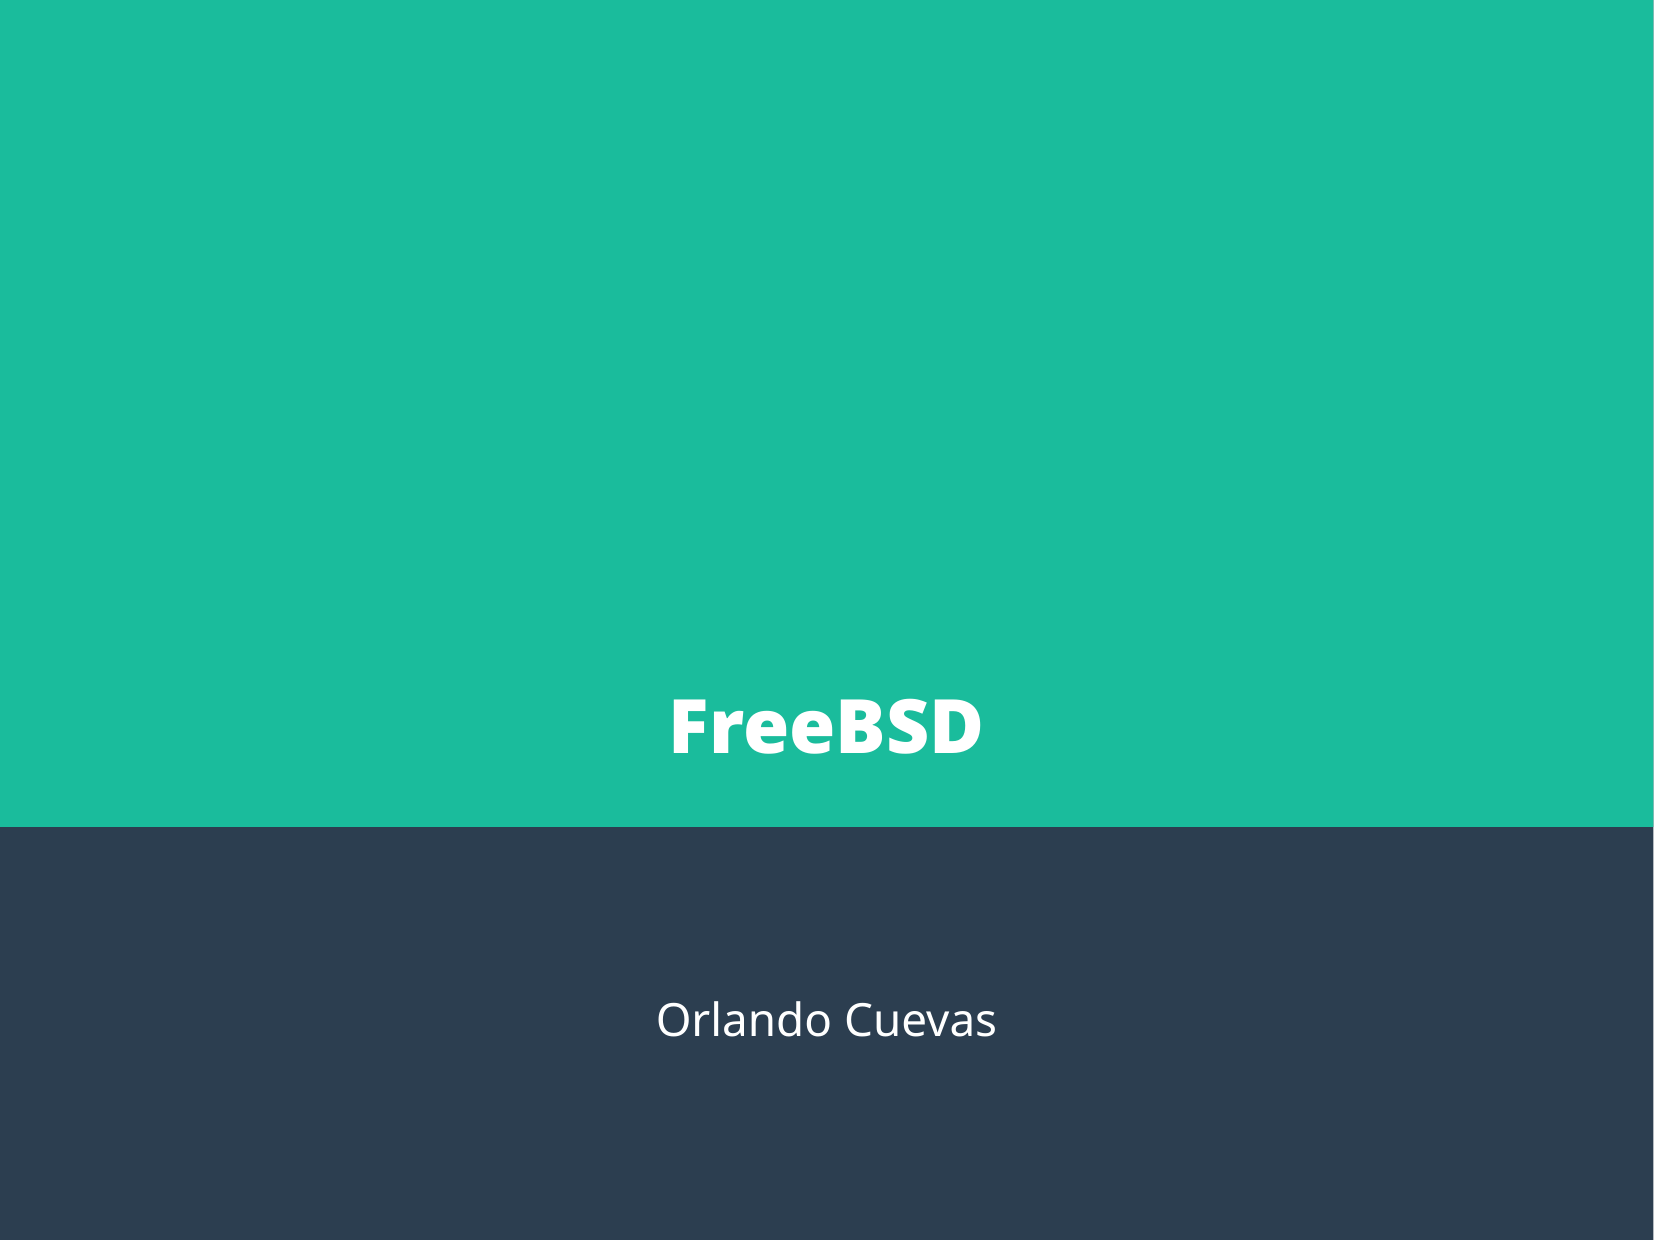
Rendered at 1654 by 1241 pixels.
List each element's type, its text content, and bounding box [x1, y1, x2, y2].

title FreeBSD [59, 620, 1595, 778]
subtitle Orlando Cuevas [59, 856, 1595, 1182]
